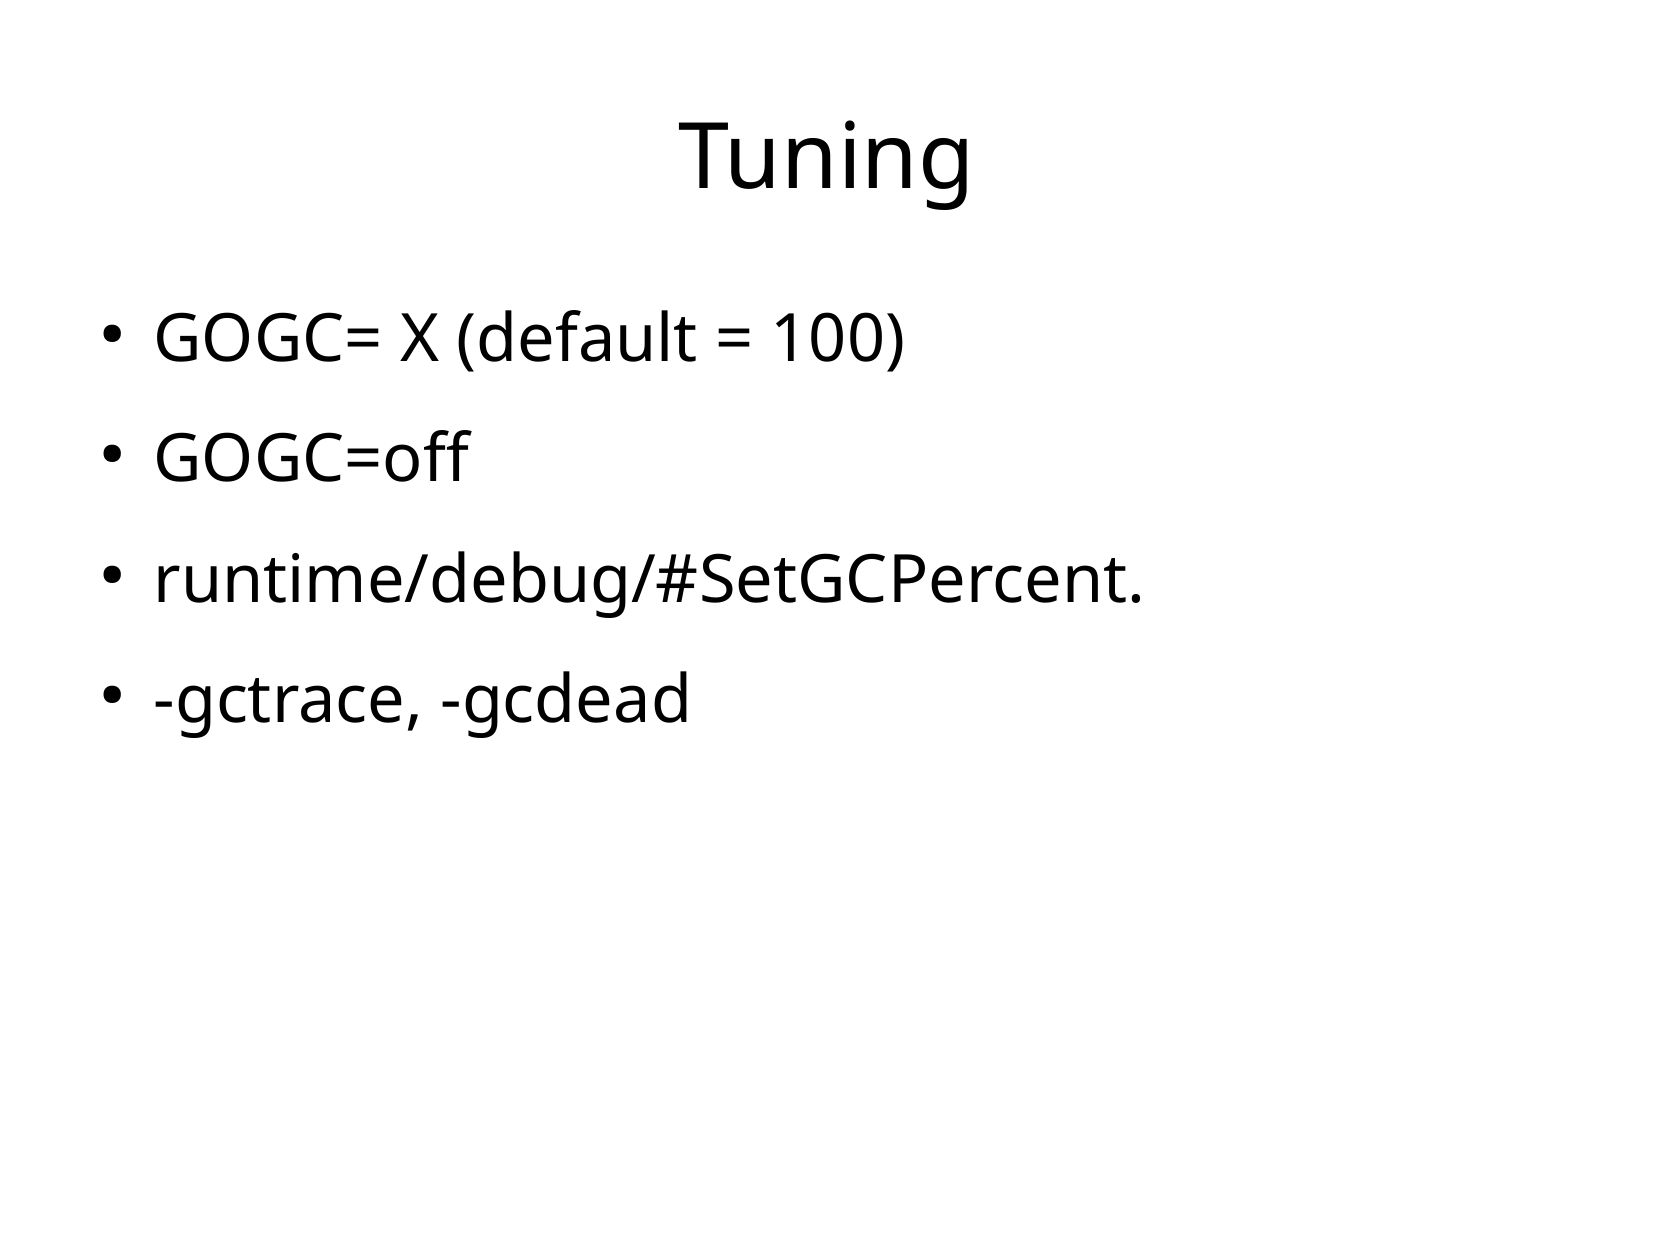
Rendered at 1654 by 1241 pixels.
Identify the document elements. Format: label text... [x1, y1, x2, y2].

title Tuning [82, 49, 1571, 257]
list GOGC= X (default = 100) GOGC=off runtime/debug/#SetGCPercent. -gctrace, -gcdead [82, 290, 1571, 1201]
